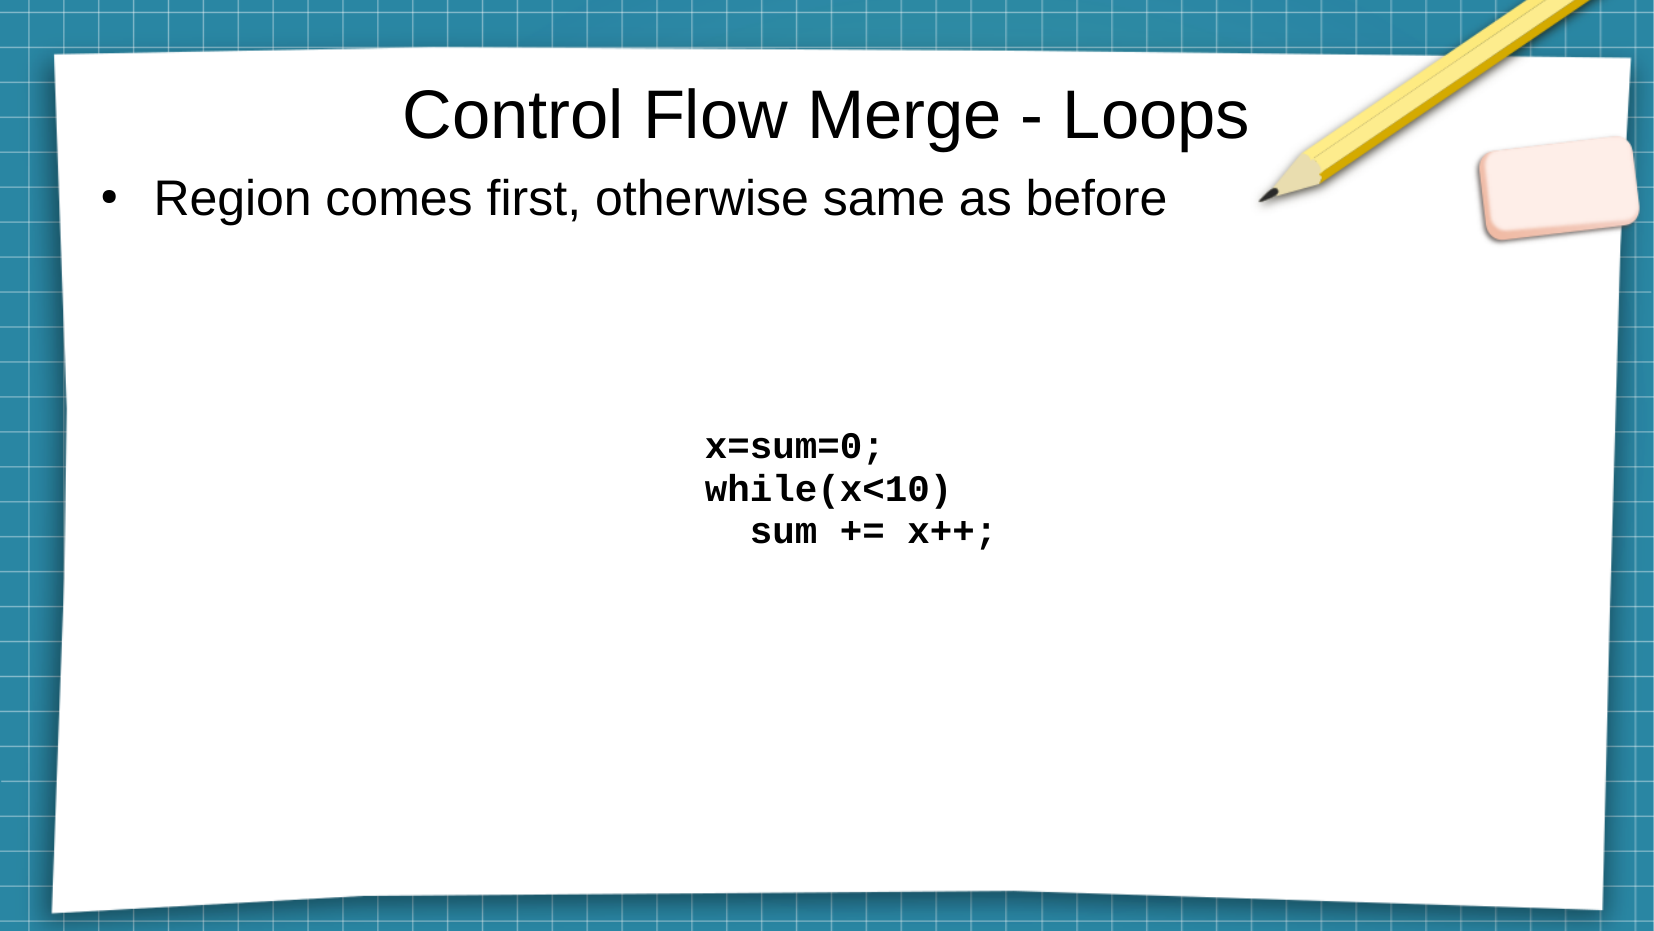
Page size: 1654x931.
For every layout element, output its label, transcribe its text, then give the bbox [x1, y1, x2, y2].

picture [0, 0, 1654, 931]
title Control Flow Merge - Loops [82, 37, 1571, 193]
text_box x=sum=0; while(x<10) sum += x++; [690, 420, 1013, 563]
list Region comes first, otherwise same as before [82, 170, 1291, 241]
